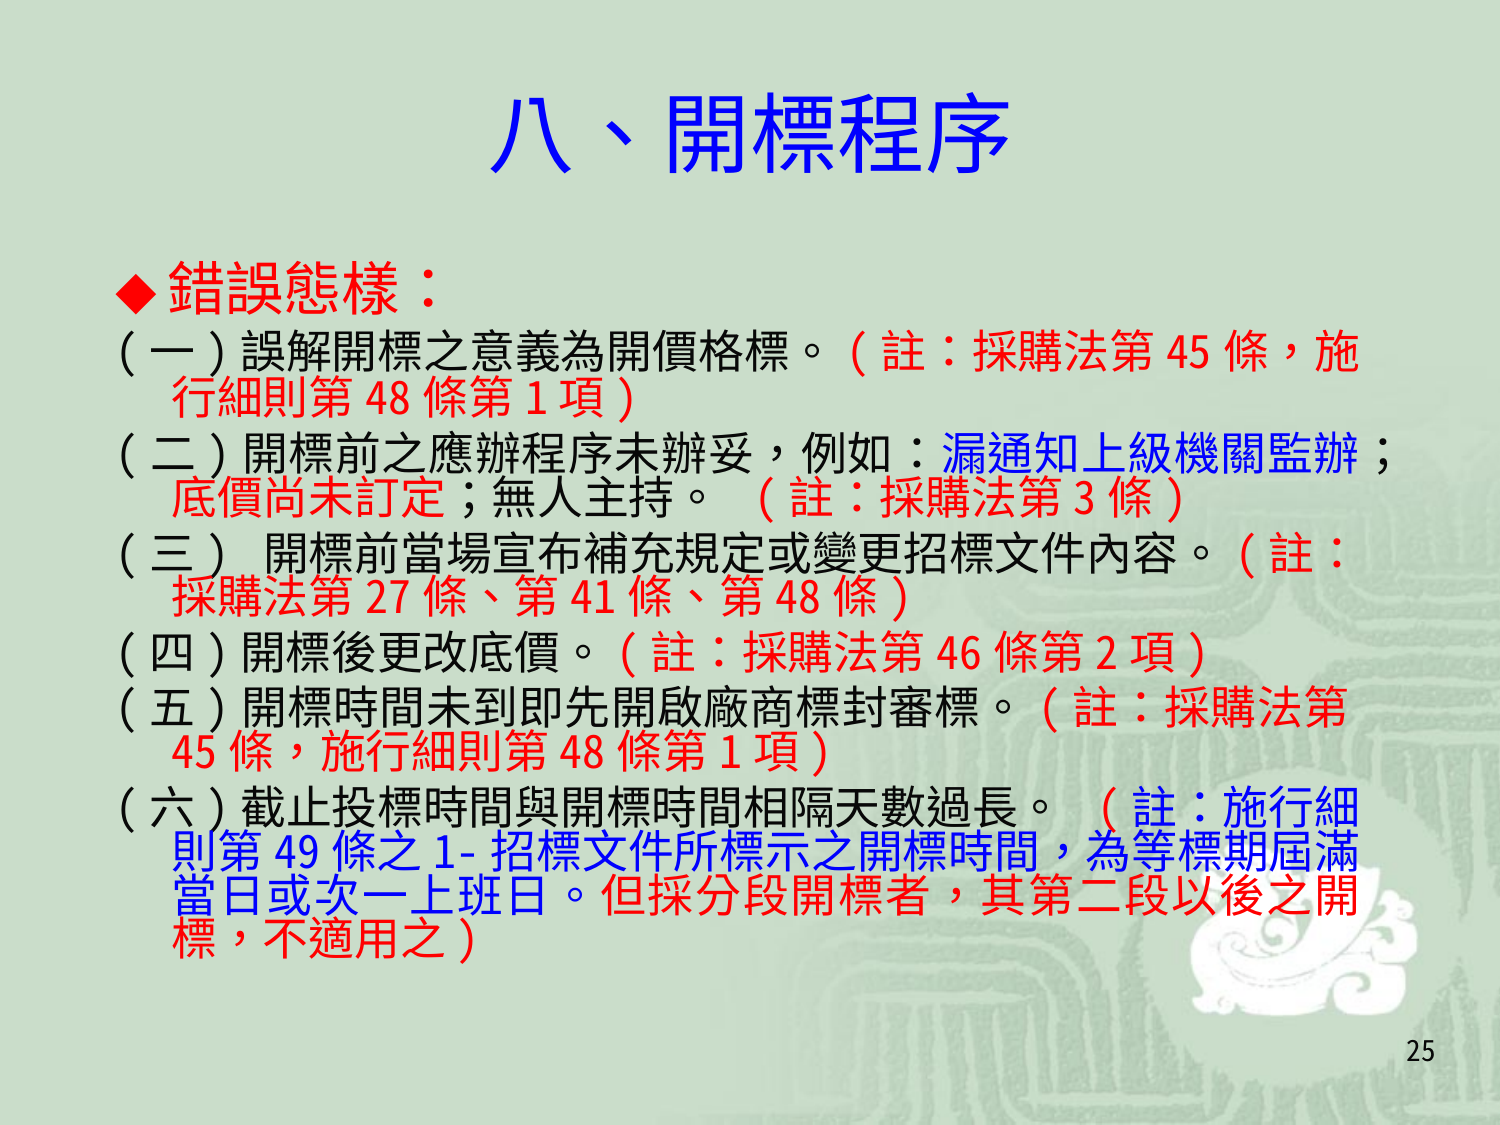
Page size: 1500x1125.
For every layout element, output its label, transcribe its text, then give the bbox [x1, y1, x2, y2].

picture [0, 0, 1500, 1125]
title 八、開標程序 [49, 37, 1451, 225]
text_box <編號> [1074, 1024, 1451, 1103]
list ◆錯誤態樣： (一)誤解開標之意義為開價格標。(註：採購法第45條，施行細則第48條第1項) (二)開標前之應辦程序未辦妥，例如：漏通知上級機關監辦；底價尚未訂定；無人主持。 (註：採購法第3條) (三) 開標前當場宣布補充規定或變更招標文件內容。(註：採購法第27條、第41條、第48條) (四)開標後更改底價。(註：採購法第46條第2項) (五)開標時間未到即先開啟廠商標封審標。(註：採購法第45條，施行細則第48條第1項) (六)截止投標時間與開標時間相隔天數過長。 (註：施行細則第49條之1-招標文件所標示之開標時間，為等標期屆滿當日或次一上班日。但採分段開標者，其第二段以後之開標，不適用之) [100, 255, 1376, 1014]
